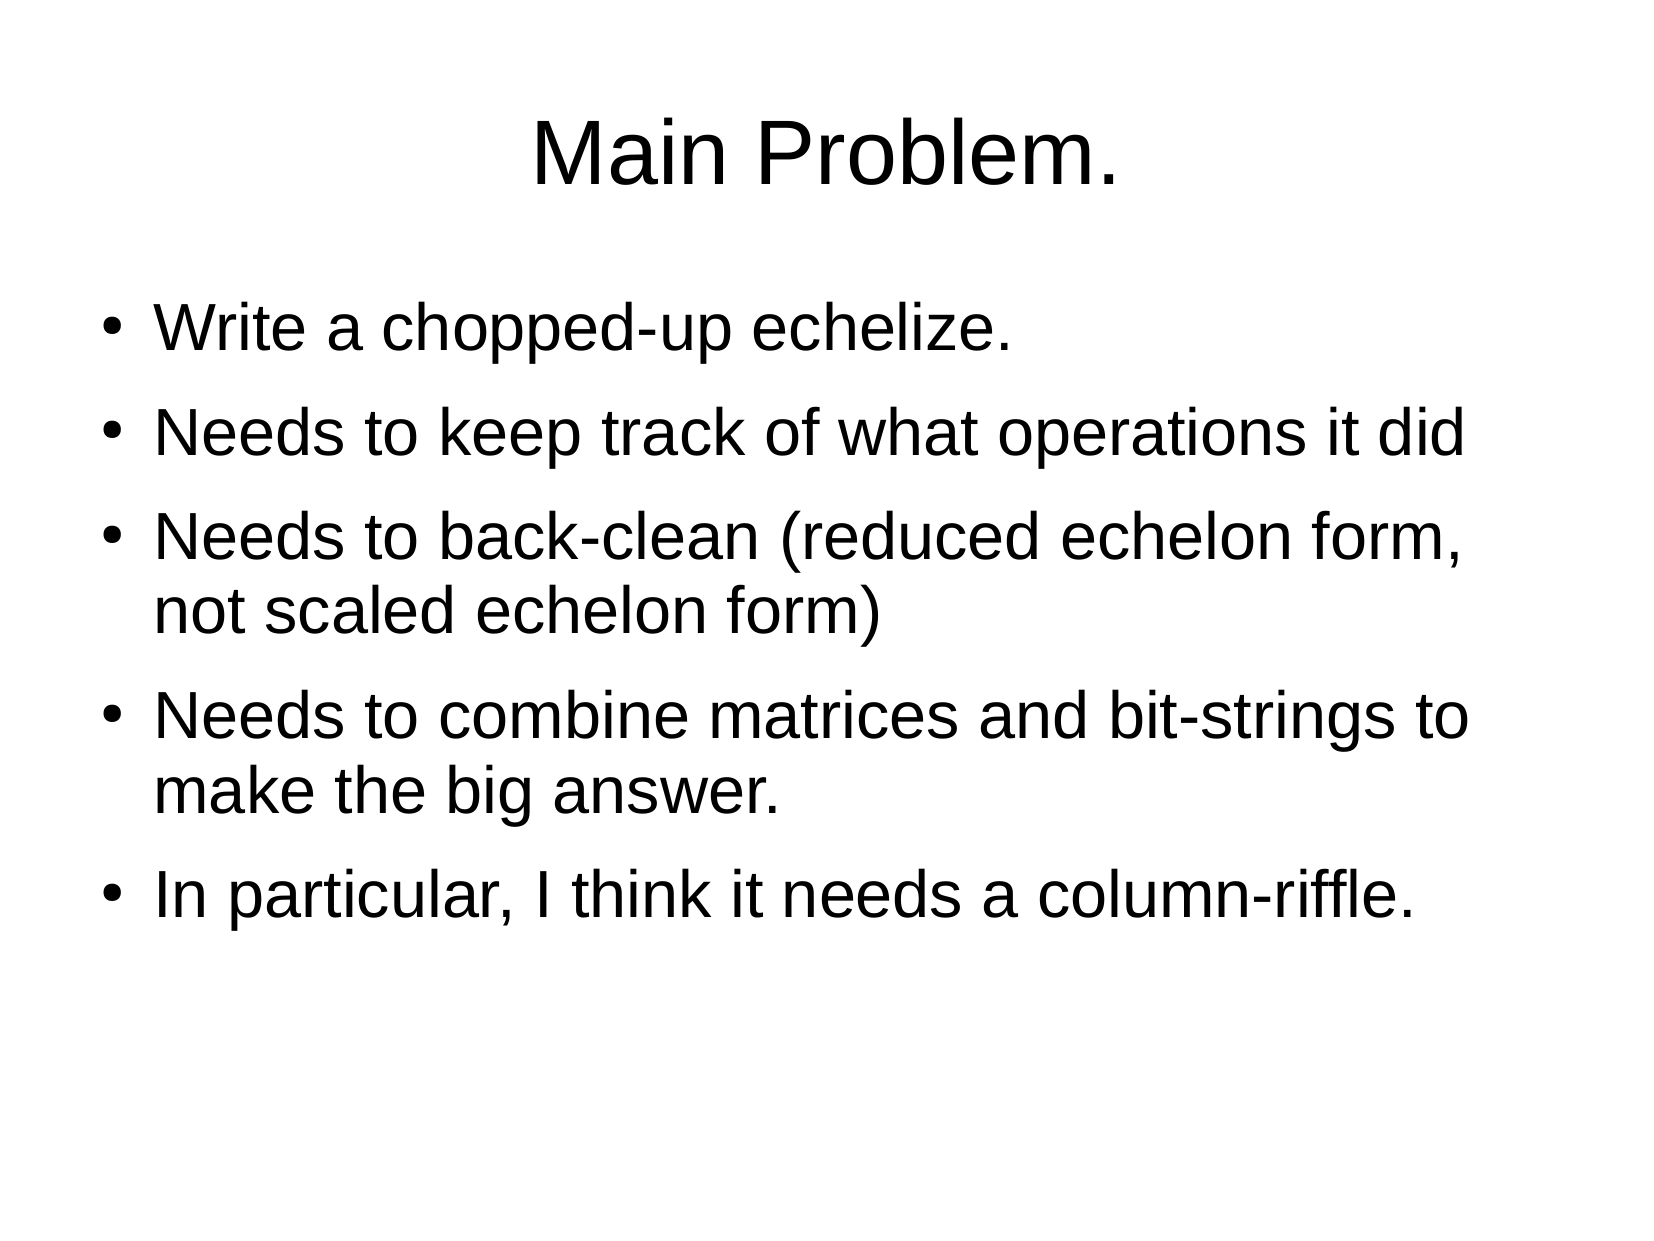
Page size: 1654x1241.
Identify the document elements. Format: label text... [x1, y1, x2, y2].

title Main Problem. [82, 49, 1571, 257]
list Write a chopped-up echelize. Needs to keep track of what operations it did Needs to back-clean (reduced echelon form, not scaled echelon form) Needs to combine matrices and bit-strings to make the big answer. In particular, I think it needs a column-riffle. [82, 290, 1571, 1109]
